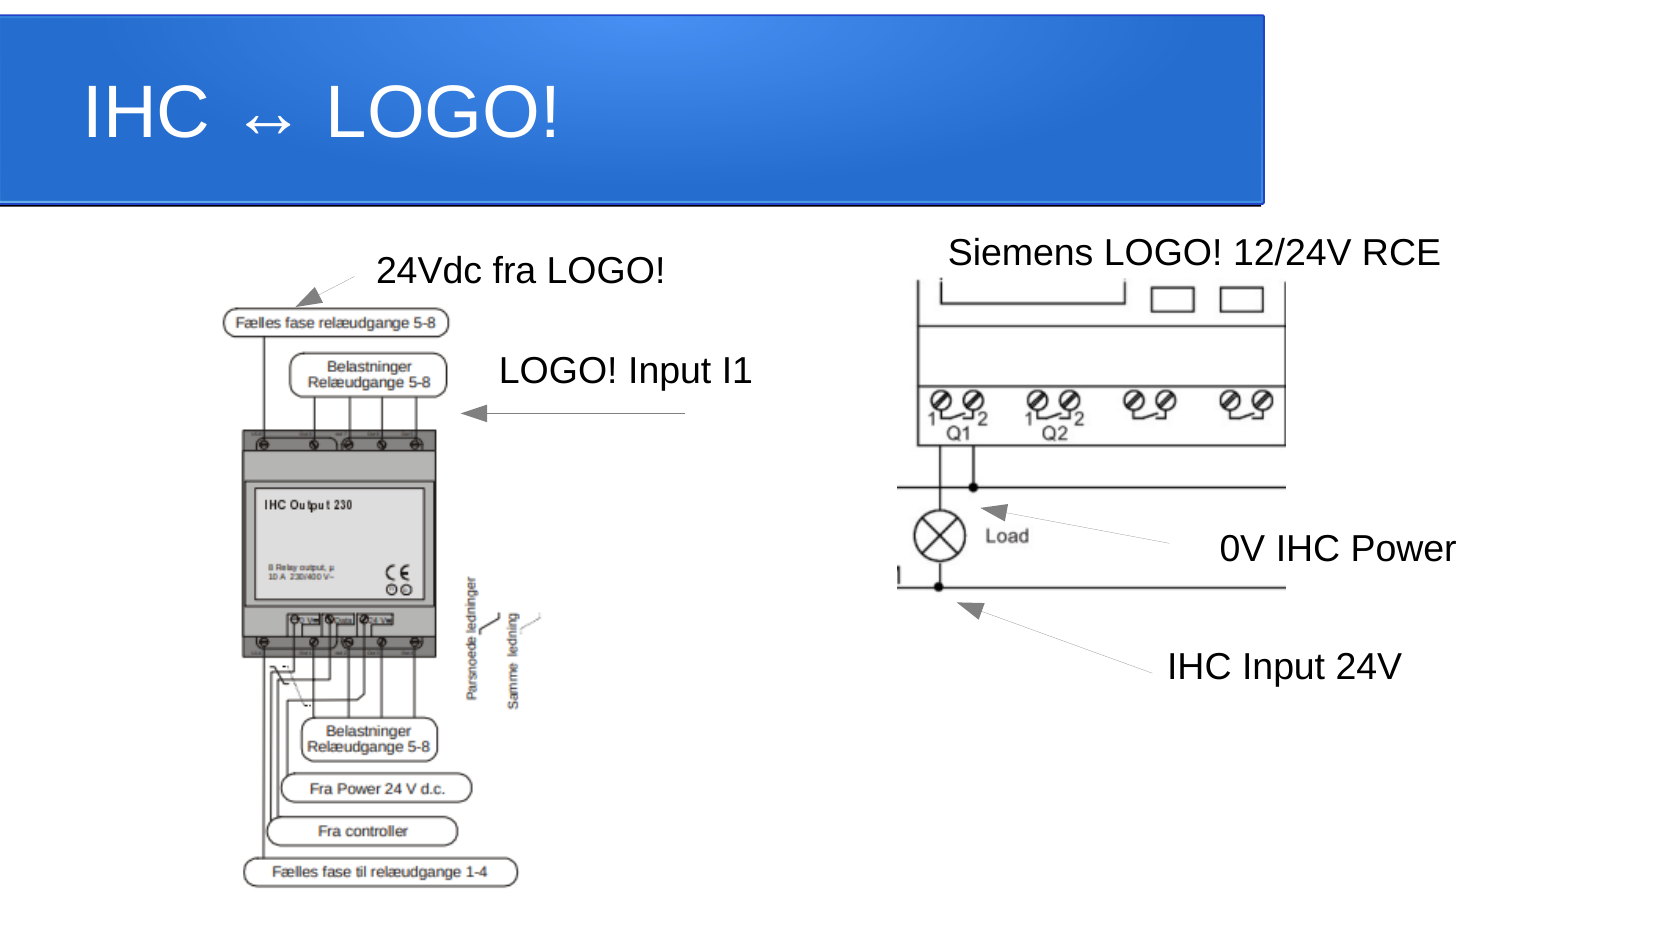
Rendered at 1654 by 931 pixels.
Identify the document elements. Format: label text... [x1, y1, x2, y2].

picture [220, 300, 556, 910]
text_box 0V IHC Power [1204, 519, 1472, 577]
picture [897, 277, 1286, 603]
text_box IHC Input 24V [1152, 637, 1418, 695]
text_box Siemens LOGO! 12/24V RCE [933, 224, 1457, 282]
text_box 24Vdc fra LOGO! [361, 241, 881, 299]
title IHC ↔ LOGO! [82, 35, 1235, 189]
text_box LOGO! Input I1 [484, 342, 769, 400]
